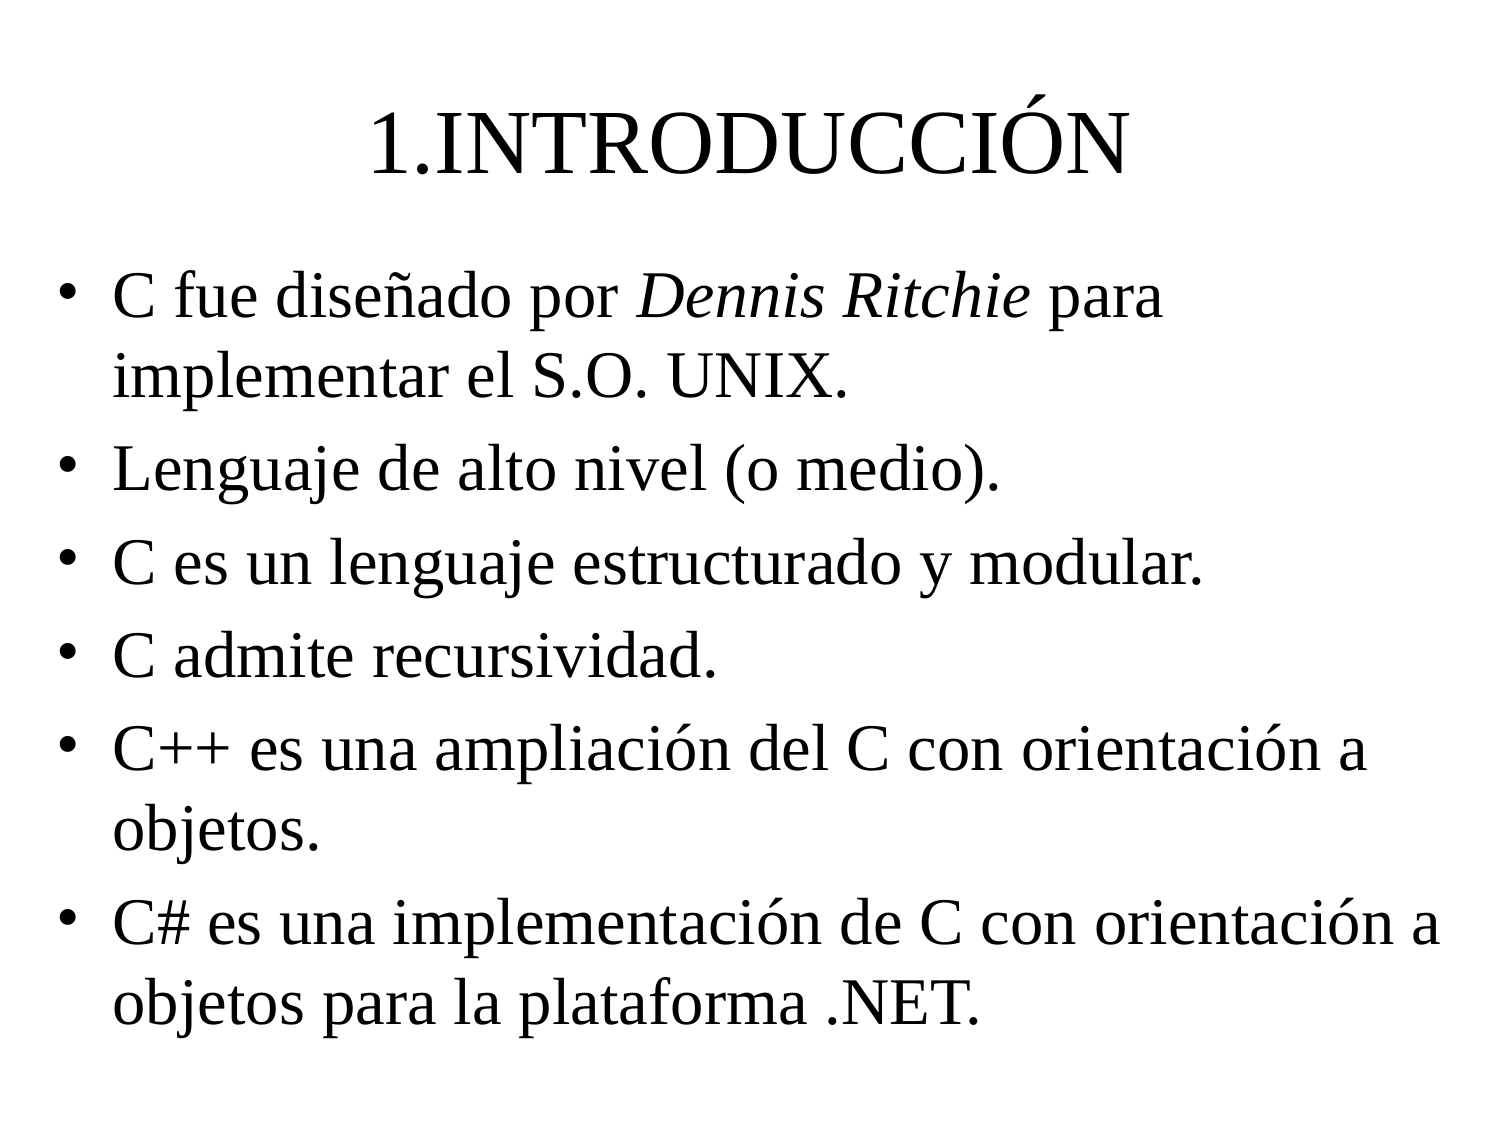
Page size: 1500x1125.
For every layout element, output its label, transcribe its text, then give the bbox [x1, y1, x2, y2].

list C fue diseñado por Dennis Ritchie para implementar el S.O. UNIX. Lenguaje de alto nivel (o medio). C es un lenguaje estructurado y modular. C admite recursividad. C++ es una ampliación del C con orientación a objetos. C# es una implementación de C con orientación a objetos para la plataforma .NET. [41, 243, 1471, 1083]
title 1.INTRODUCCIÓN [112, 42, 1388, 231]
